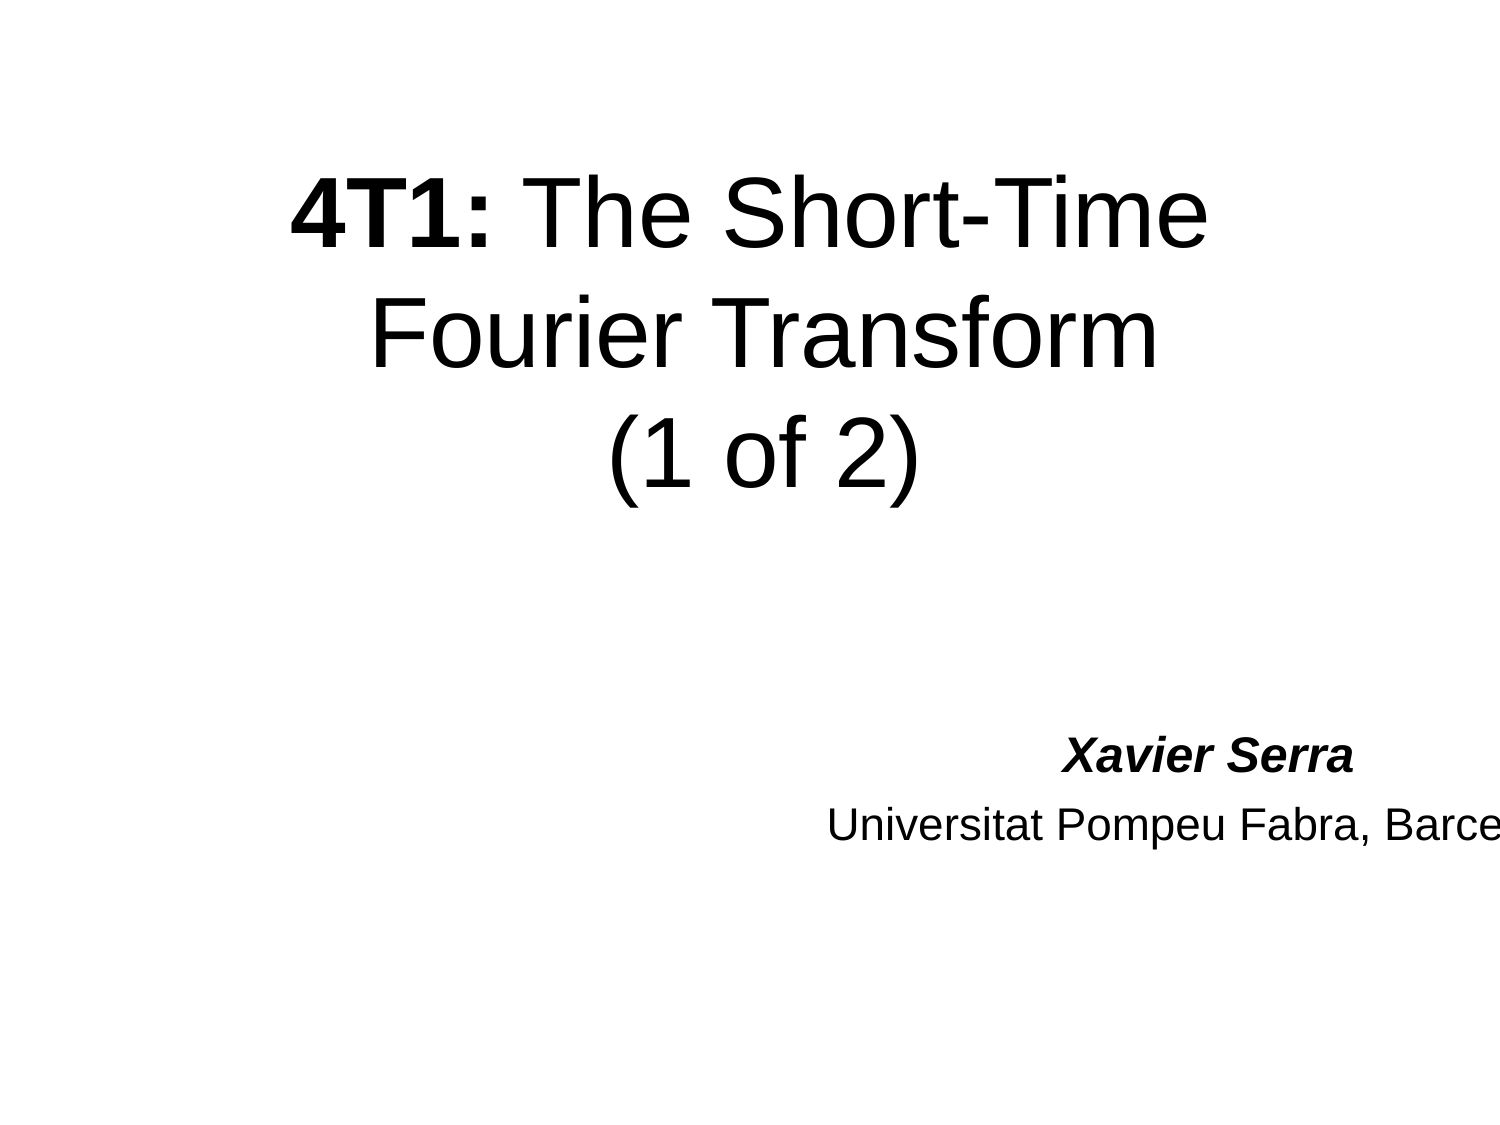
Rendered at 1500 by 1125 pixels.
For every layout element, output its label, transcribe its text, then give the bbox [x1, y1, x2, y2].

title 4T1: The Short-Time Fourier Transform (1 of 2) [143, 82, 1350, 572]
text_box Xavier Serra Universitat Pompeu Fabra, Barcelona [794, 719, 1500, 905]
